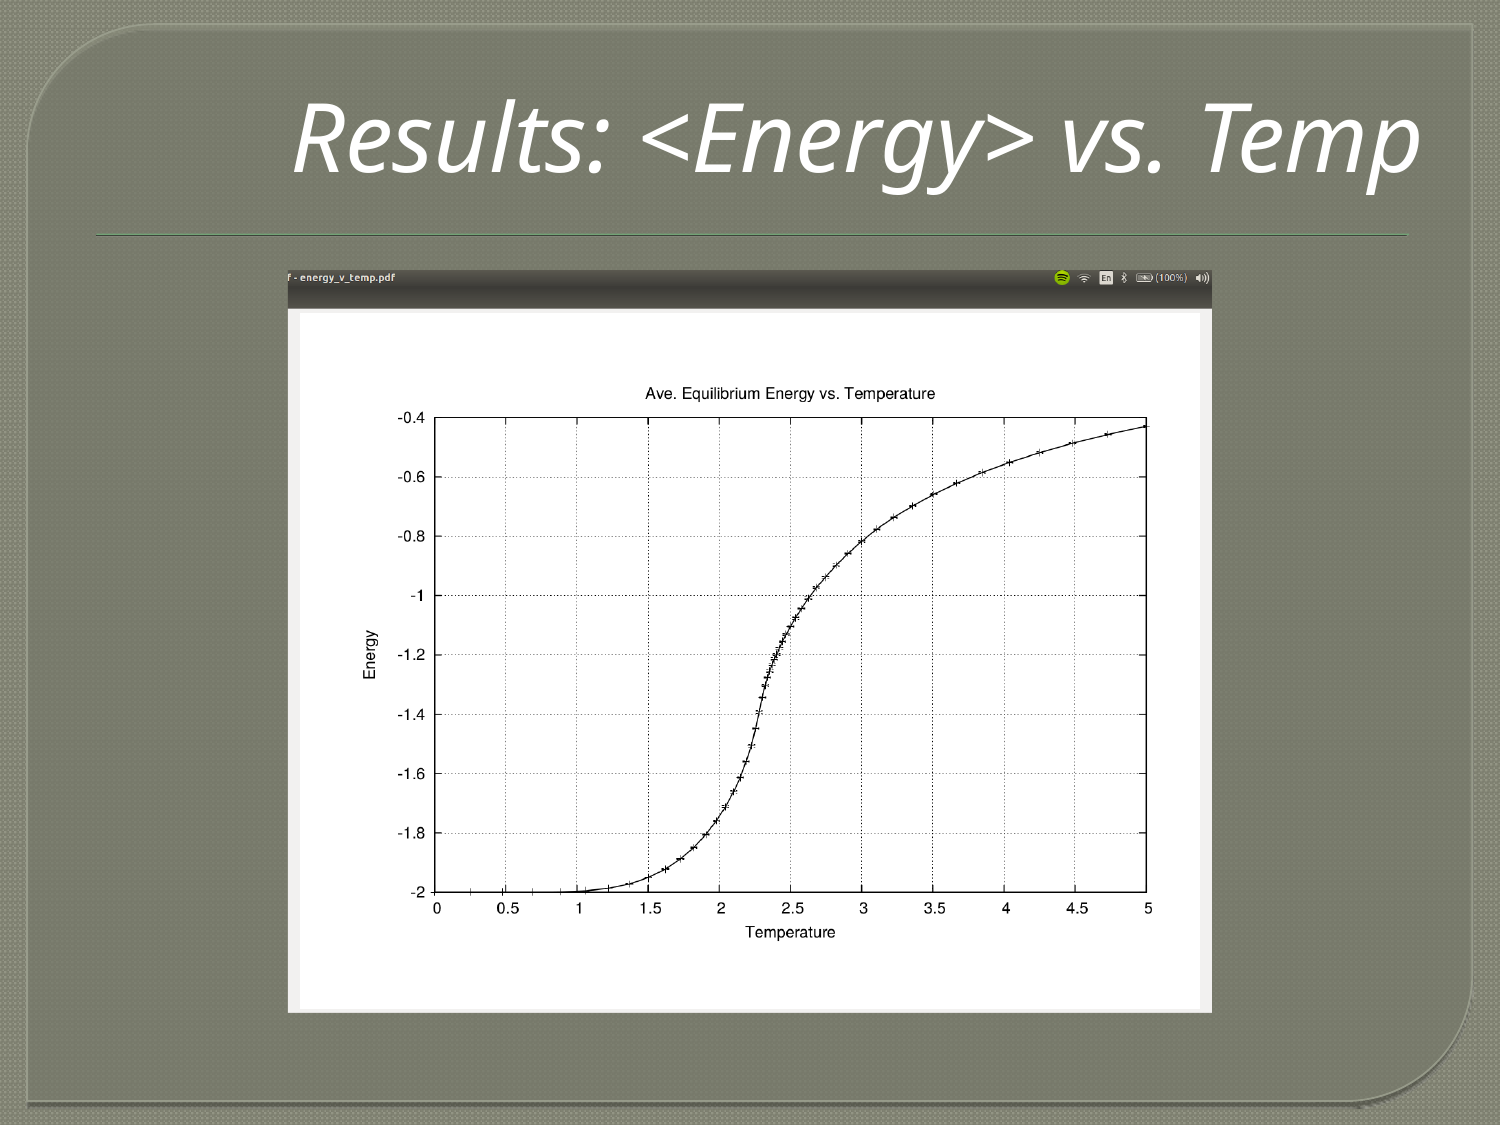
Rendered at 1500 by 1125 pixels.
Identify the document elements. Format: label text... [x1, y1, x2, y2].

title Results: <Energy> vs. Temp [75, 23, 1425, 248]
picture [0, 0, 1500, 1125]
